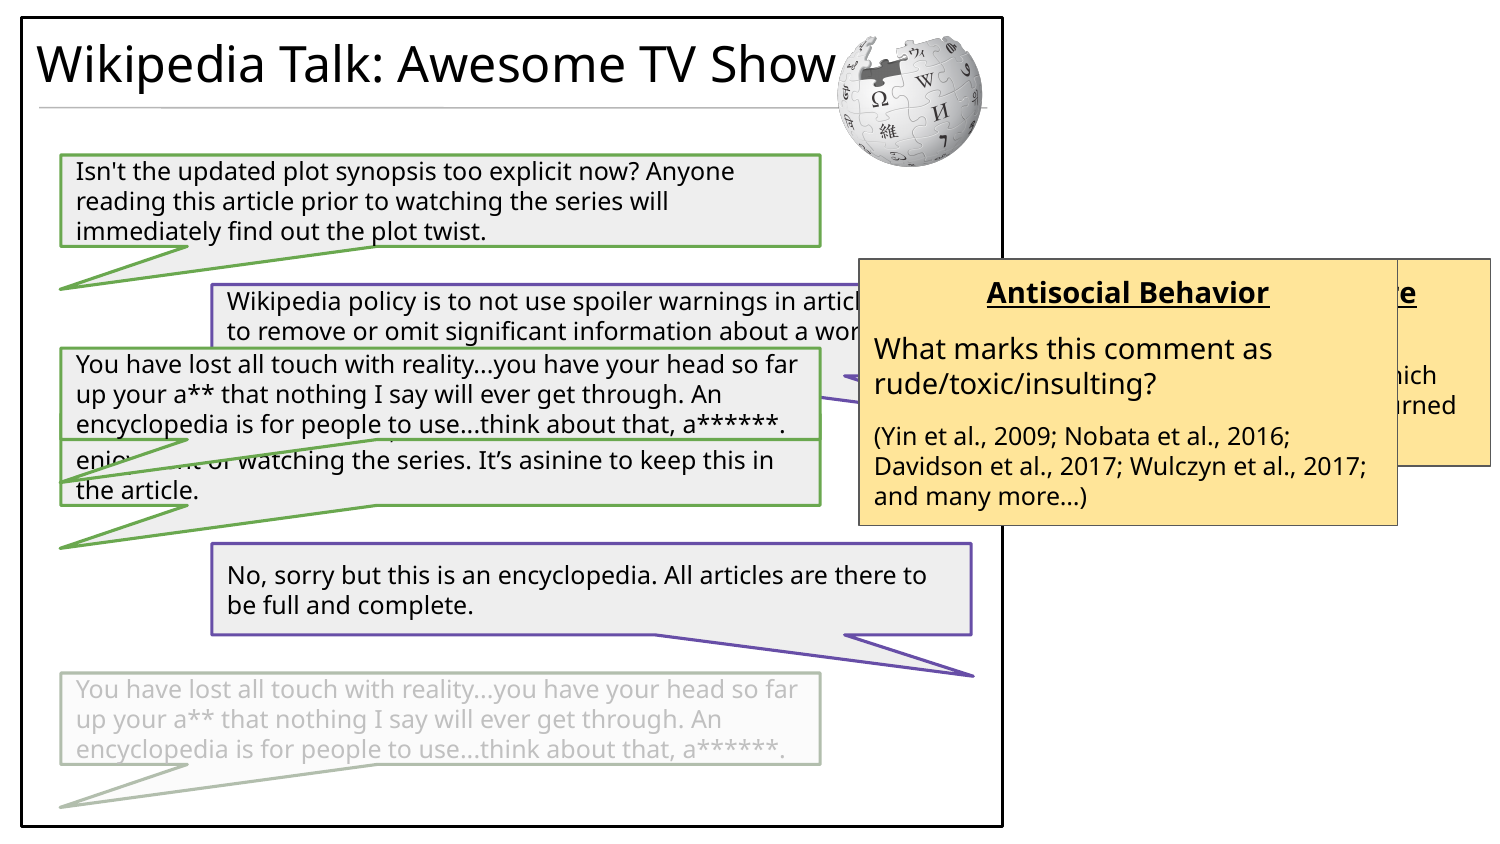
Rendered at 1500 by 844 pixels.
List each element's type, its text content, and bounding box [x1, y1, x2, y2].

text_box Please remove the spoilers, I feel like I've been robbed of the enjoyment of watching the series. It’s asinine to keep this in the article. [60, 440, 821, 549]
text_box [44, 663, 838, 820]
text_box Wikipedia policy is to not use spoiler warnings in articles, nor to remove or omit significant information about a work of fiction. [211, 284, 858, 403]
text_box Conversational Failure What is the (conversation- and community-level) process by which this initially civil conversation turned toxic/uncivil? [1398, 259, 1491, 466]
text_box You have lost all touch with reality...you have your head so far up your a** that nothing I say will ever get through. An encyclopedia is for people to use...think about that, a******. [60, 348, 821, 483]
text_box Wikipedia Talk: Awesome TV Show [21, 17, 1003, 827]
picture [837, 35, 983, 168]
text_box Isn't the updated plot synopsis too explicit now? Anyone reading this article prior to watching the series will immediately find out the plot twist. [60, 154, 821, 290]
text_box Antisocial Behavior What marks this comment as rude/toxic/insulting? (Yin et al., 2009; Nobata et al., 2016; Davidson et al., 2017; Wulczyn et al., 2017; and many more…) [858, 259, 1398, 526]
text_box Please remove the spoilers, I feel like I've been robbed of the enjoyment of watching the series. It’s asinine to keep this in the article. [60, 440, 182, 482]
text_box No, sorry but this is an encyclopedia. All articles are there to be full and complete. [211, 543, 974, 677]
